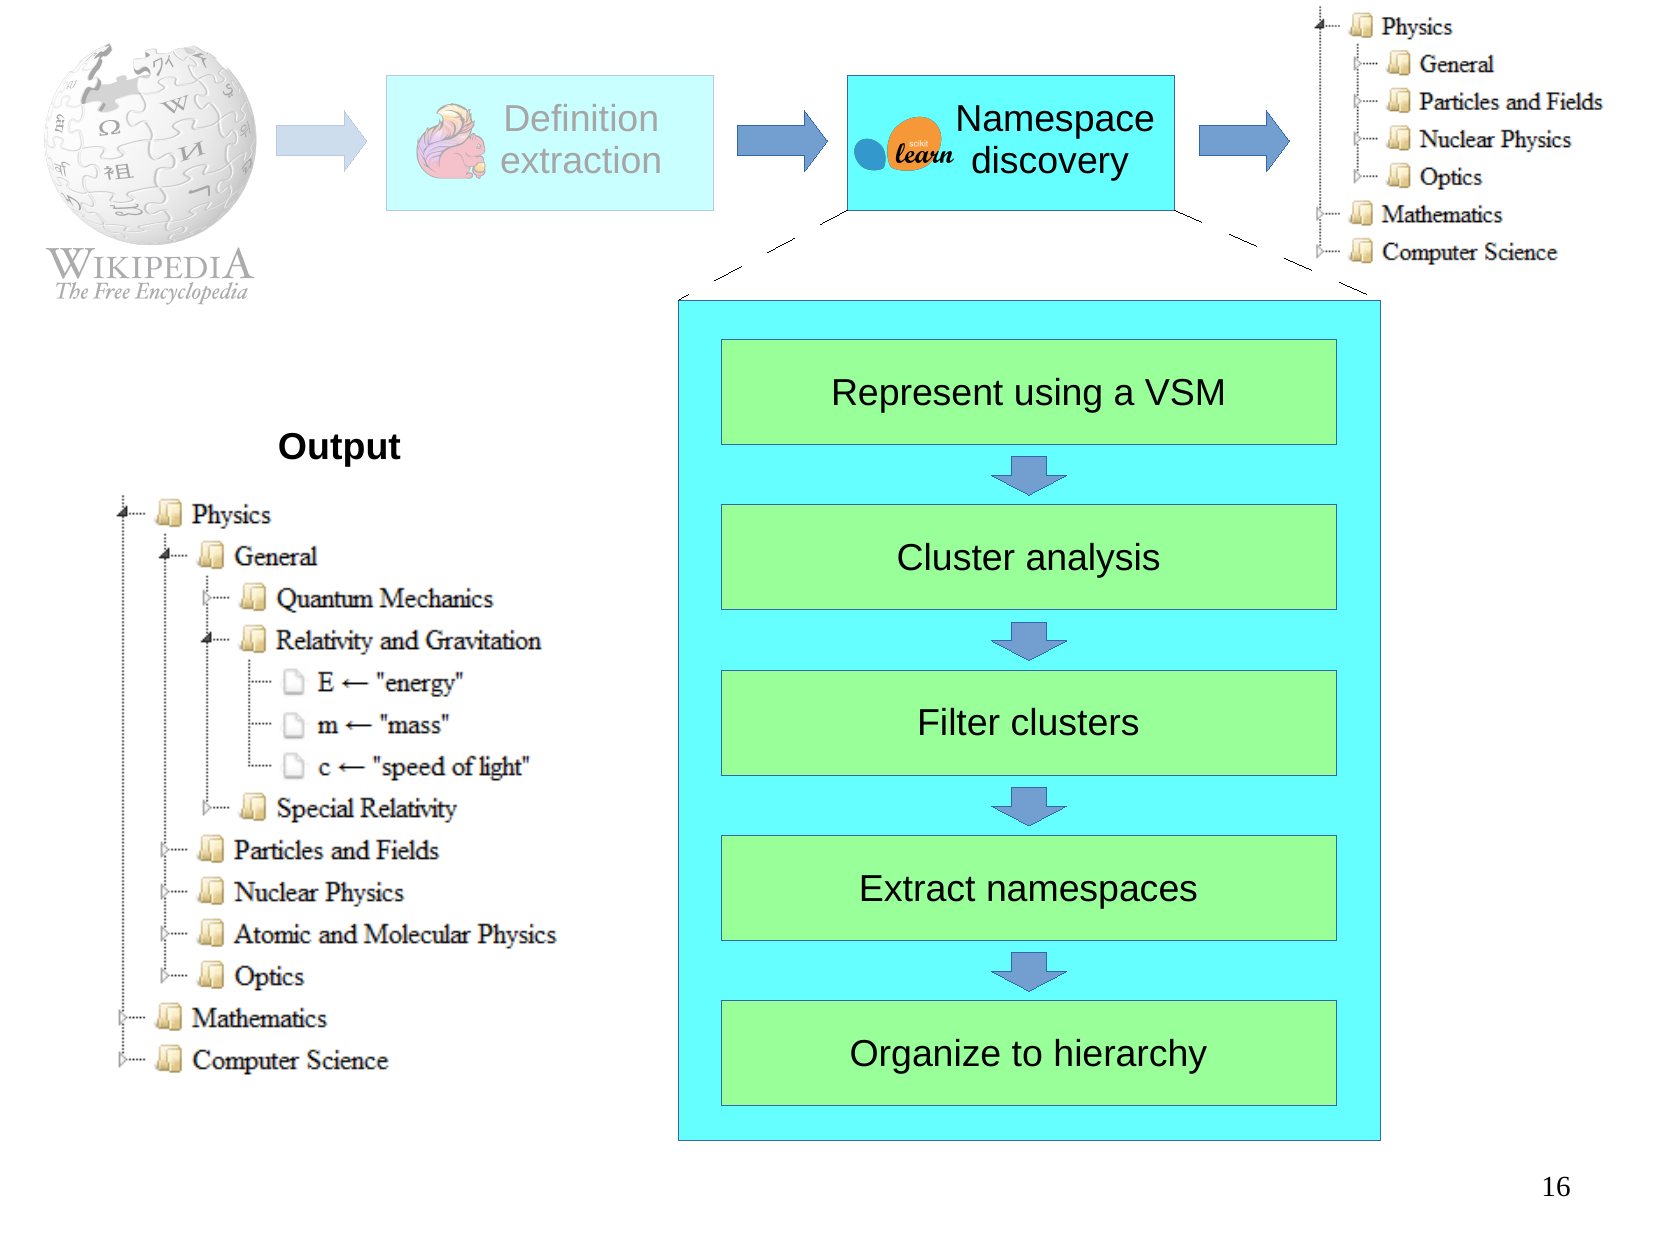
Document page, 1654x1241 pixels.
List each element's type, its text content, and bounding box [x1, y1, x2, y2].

text_box [737, 110, 828, 172]
text_box Extract namespaces [721, 835, 1337, 941]
text_box [0, 30, 1381, 1141]
text_box Output [263, 417, 416, 476]
picture [1304, 2, 1636, 279]
text_box [1199, 110, 1290, 172]
text_box Filter clusters [721, 670, 1337, 776]
text_box Cluster analysis [721, 504, 1337, 610]
text_box Namespace discovery [940, 90, 1181, 196]
picture [105, 494, 571, 1081]
text_box Organize to hierarchy [721, 1000, 1337, 1106]
text_box [847, 75, 1175, 211]
picture [852, 104, 956, 174]
text_box Represent using a VSM [721, 339, 1337, 445]
